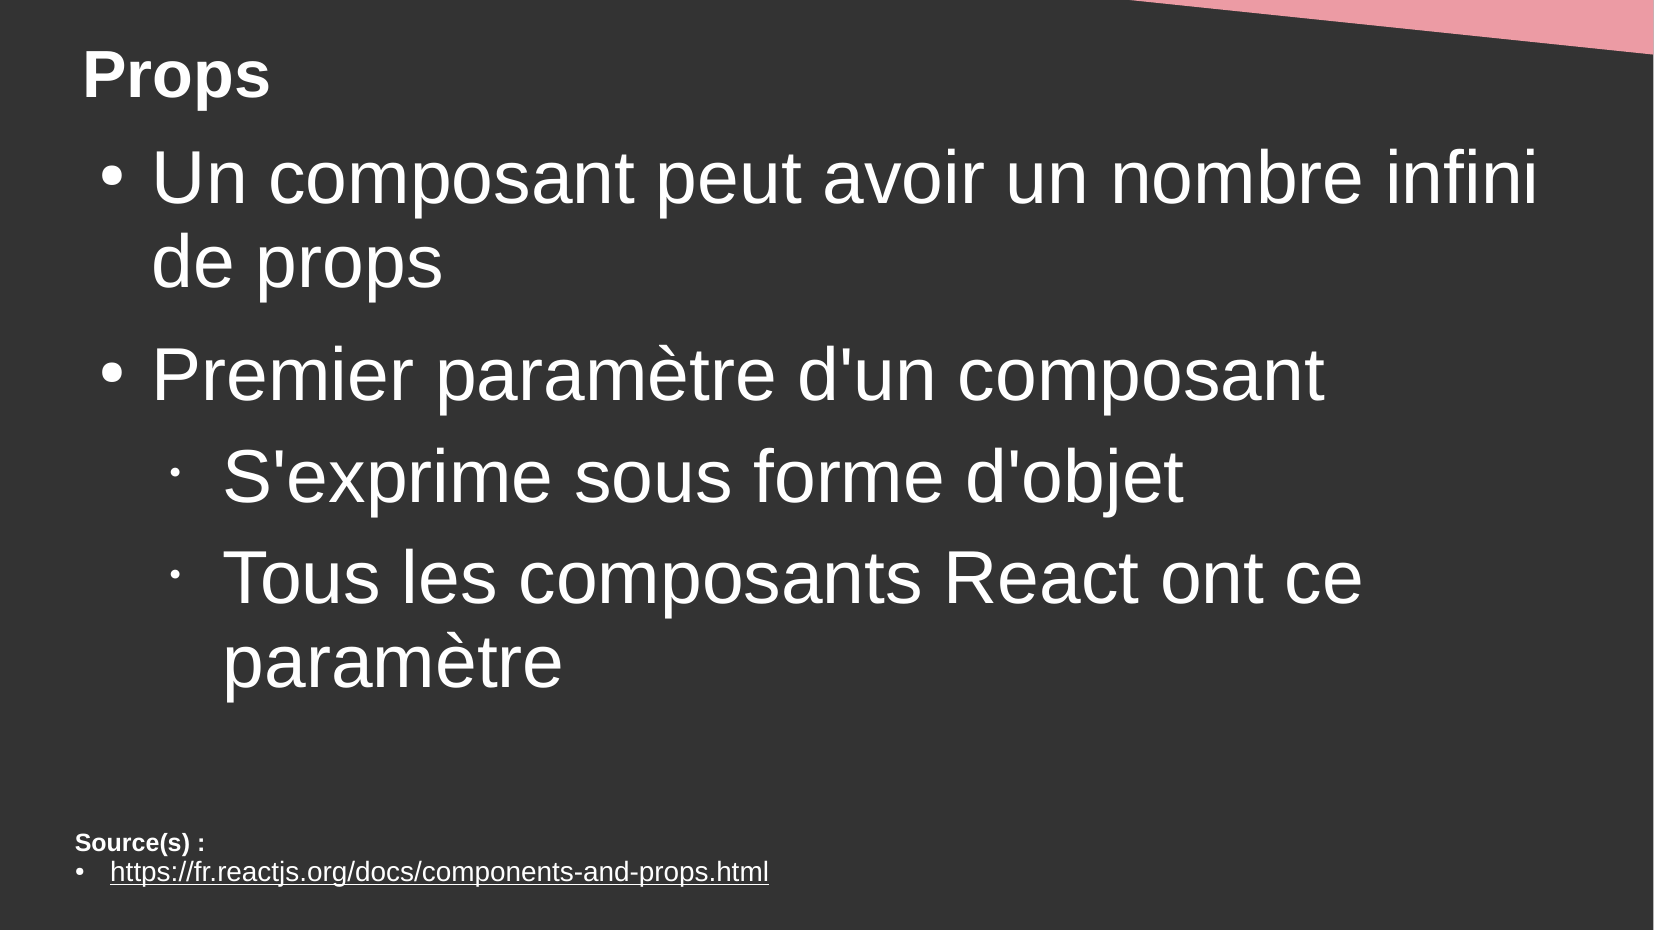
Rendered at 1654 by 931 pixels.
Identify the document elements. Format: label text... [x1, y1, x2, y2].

title Props [82, 37, 1571, 114]
text_box Source(s) : https://fr.reactjs.org/docs/components-and-props.html [59, 821, 1546, 906]
list Un composant peut avoir un nombre infini de props Premier paramètre d'un composant S'exprime sous forme d'objet Tous les composants React ont ce paramètre [80, 135, 1619, 780]
text_box [1129, 0, 1654, 55]
